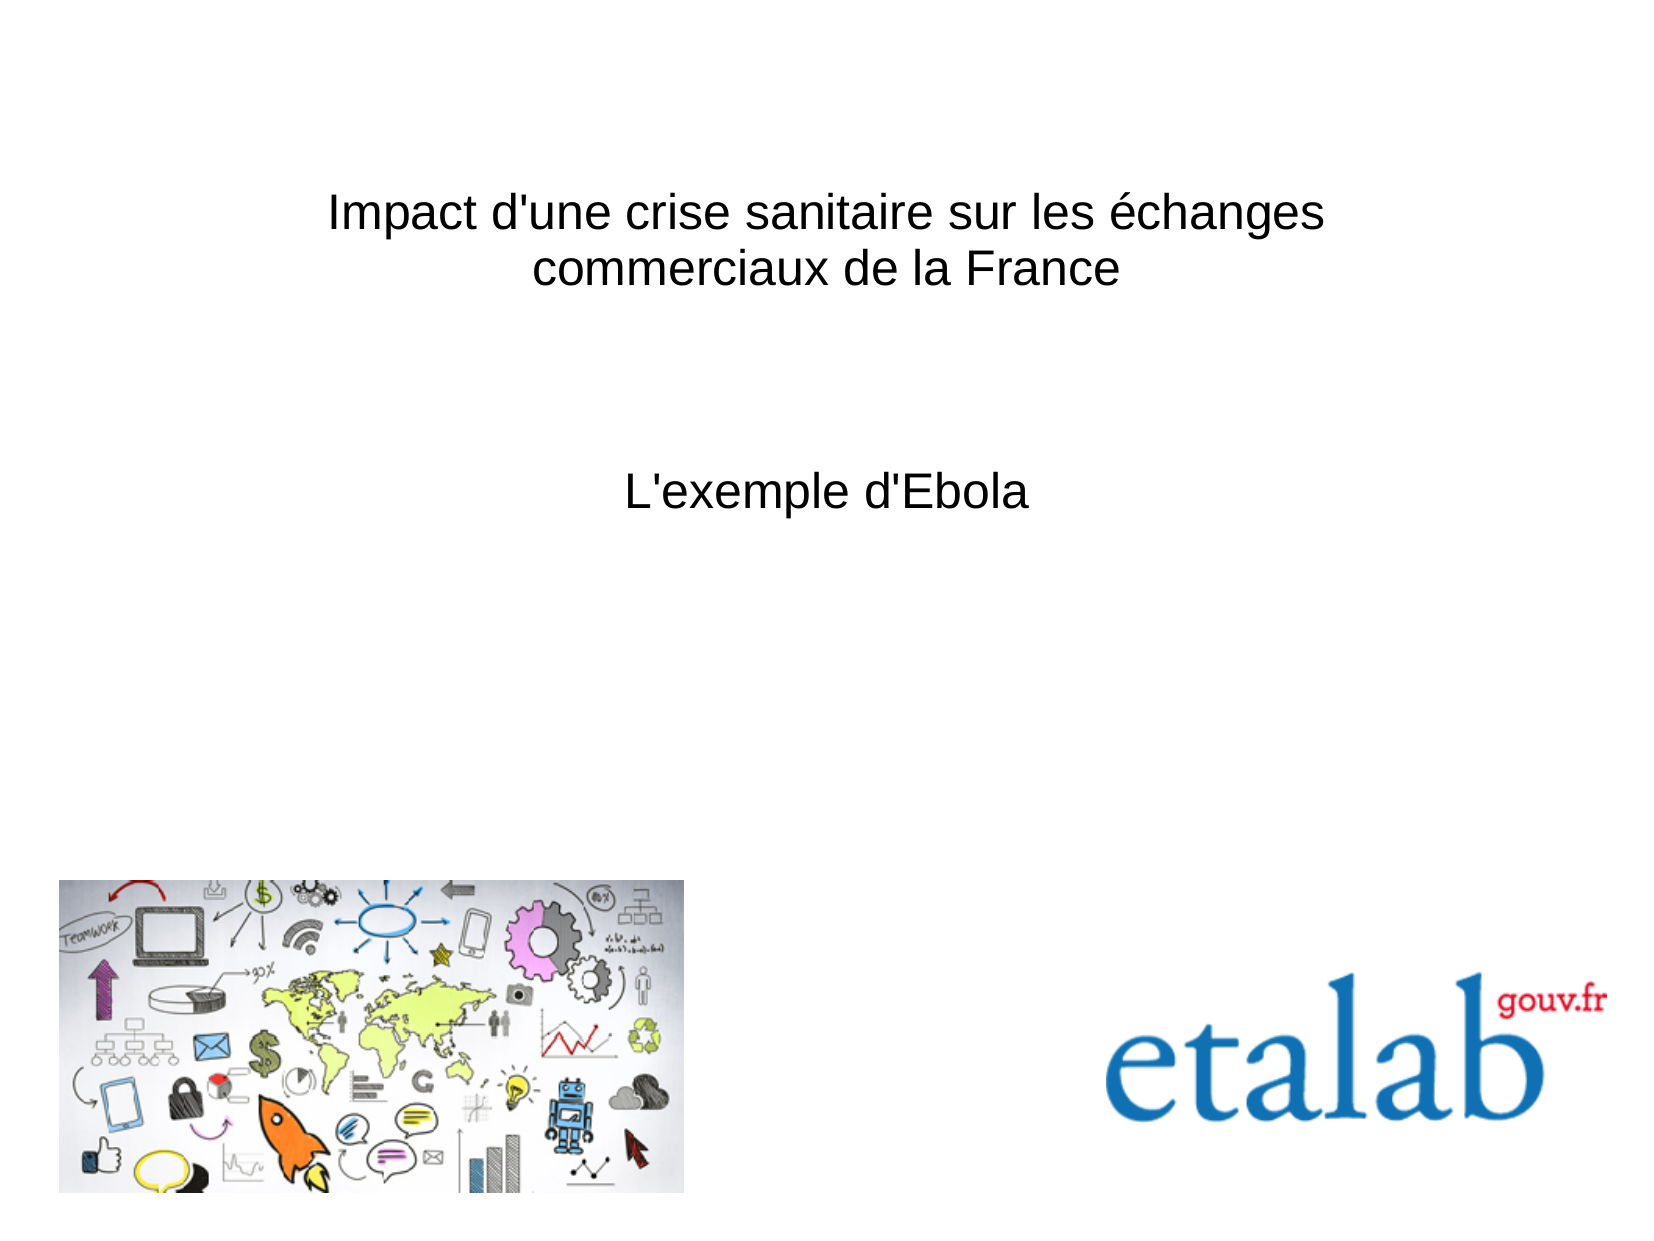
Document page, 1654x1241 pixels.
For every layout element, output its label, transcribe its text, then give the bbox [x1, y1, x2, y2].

text_box Impact d'une crise sanitaire sur les échanges commerciaux de la France L'exemple d'Ebola [188, 177, 1465, 530]
picture [59, 880, 684, 1193]
picture [1106, 885, 1607, 1199]
